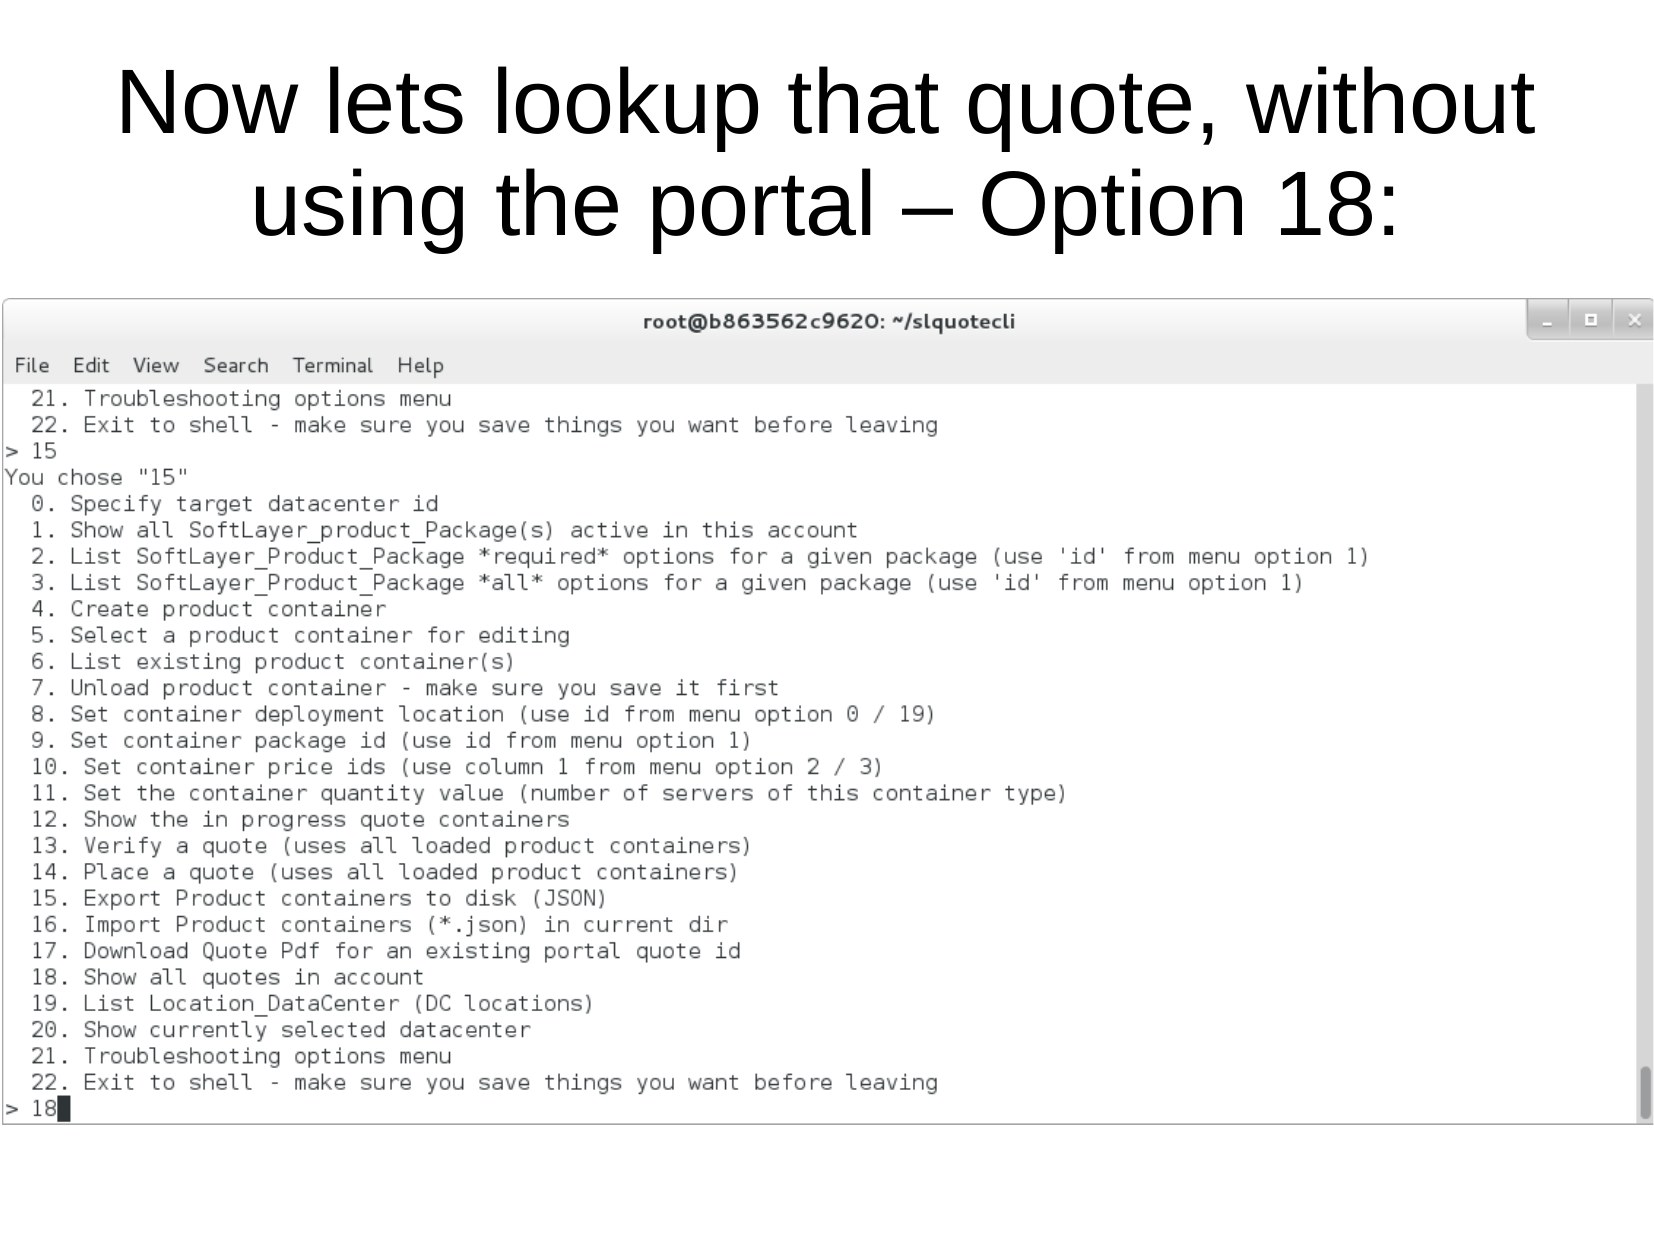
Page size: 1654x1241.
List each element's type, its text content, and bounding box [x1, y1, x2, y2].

title Now lets lookup that quote, without using the portal – Option 18: [82, 49, 1571, 257]
picture [2, 298, 1654, 1126]
